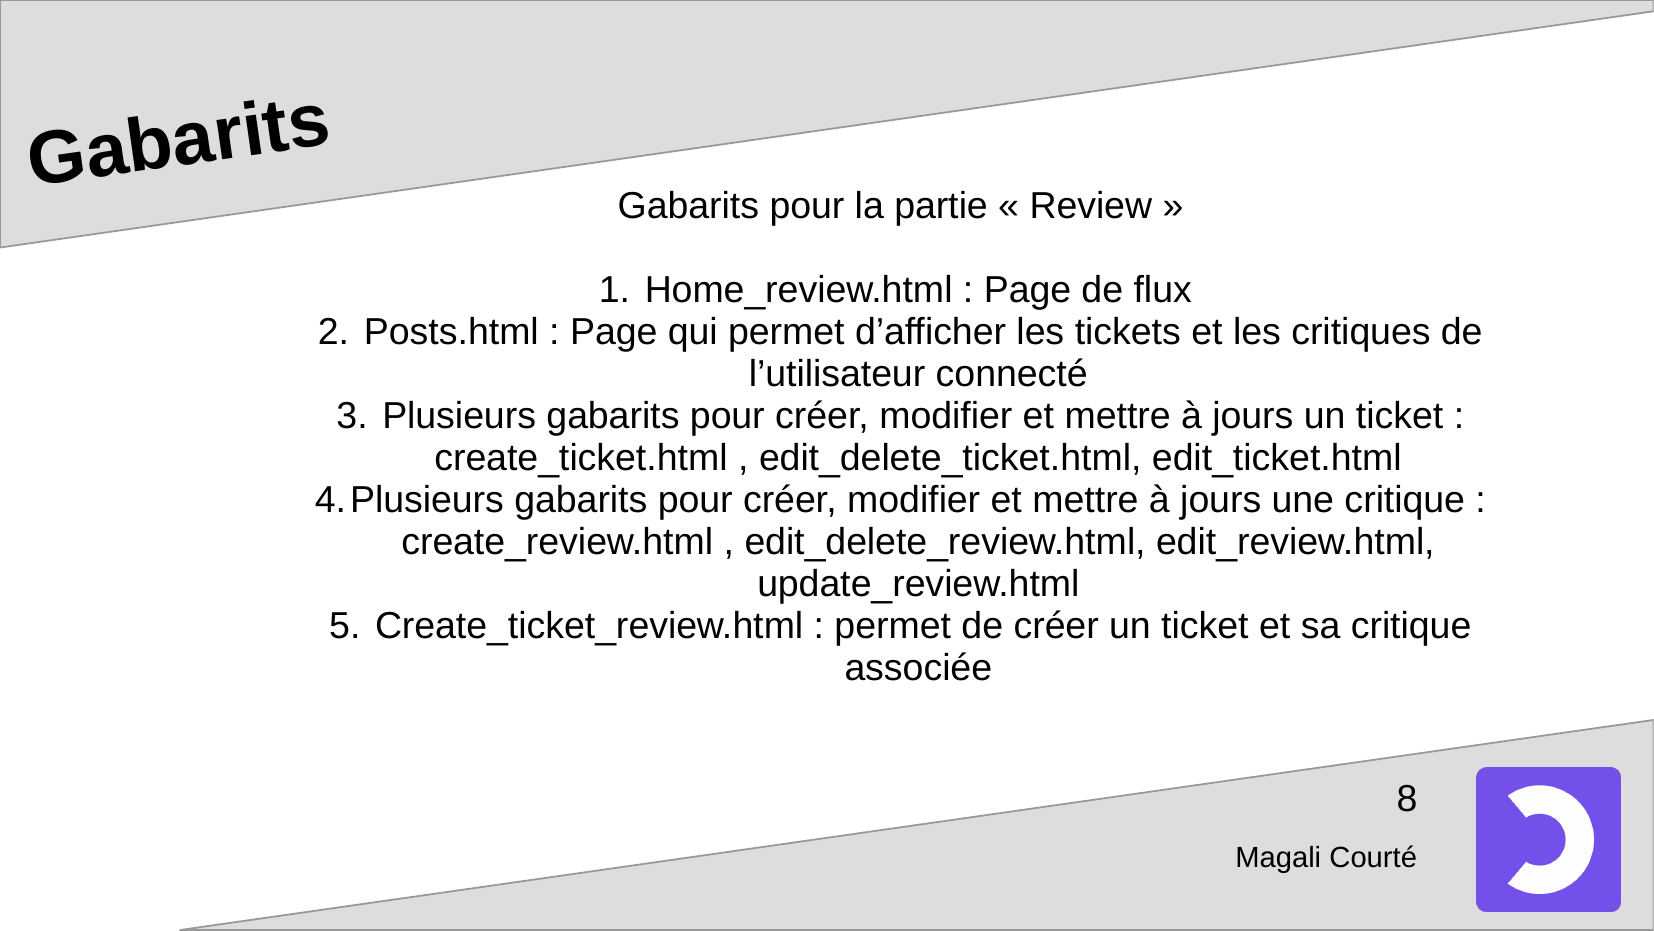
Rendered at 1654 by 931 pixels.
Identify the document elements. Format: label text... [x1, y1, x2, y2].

text_box Gabarits pour la partie « Review » Home_review.html : Page de flux Posts.html : Page qui permet d’afficher les tickets et les critiques de l’utilisateur connecté Plusieurs gabarits pour créer, modifier et mettre à jours un ticket : create_ticket.html , edit_delete_ticket.html, edit_ticket.html Plusieurs gabarits pour créer, modifier et mettre à jours une critique : create_review.html , edit_delete_review.html, edit_review.html, update_review.html Create_ticket_review.html : permet de créer un ticket et sa critique associée [236, 177, 1565, 739]
picture [1476, 767, 1621, 912]
title Gabarits [16, 0, 1501, 239]
